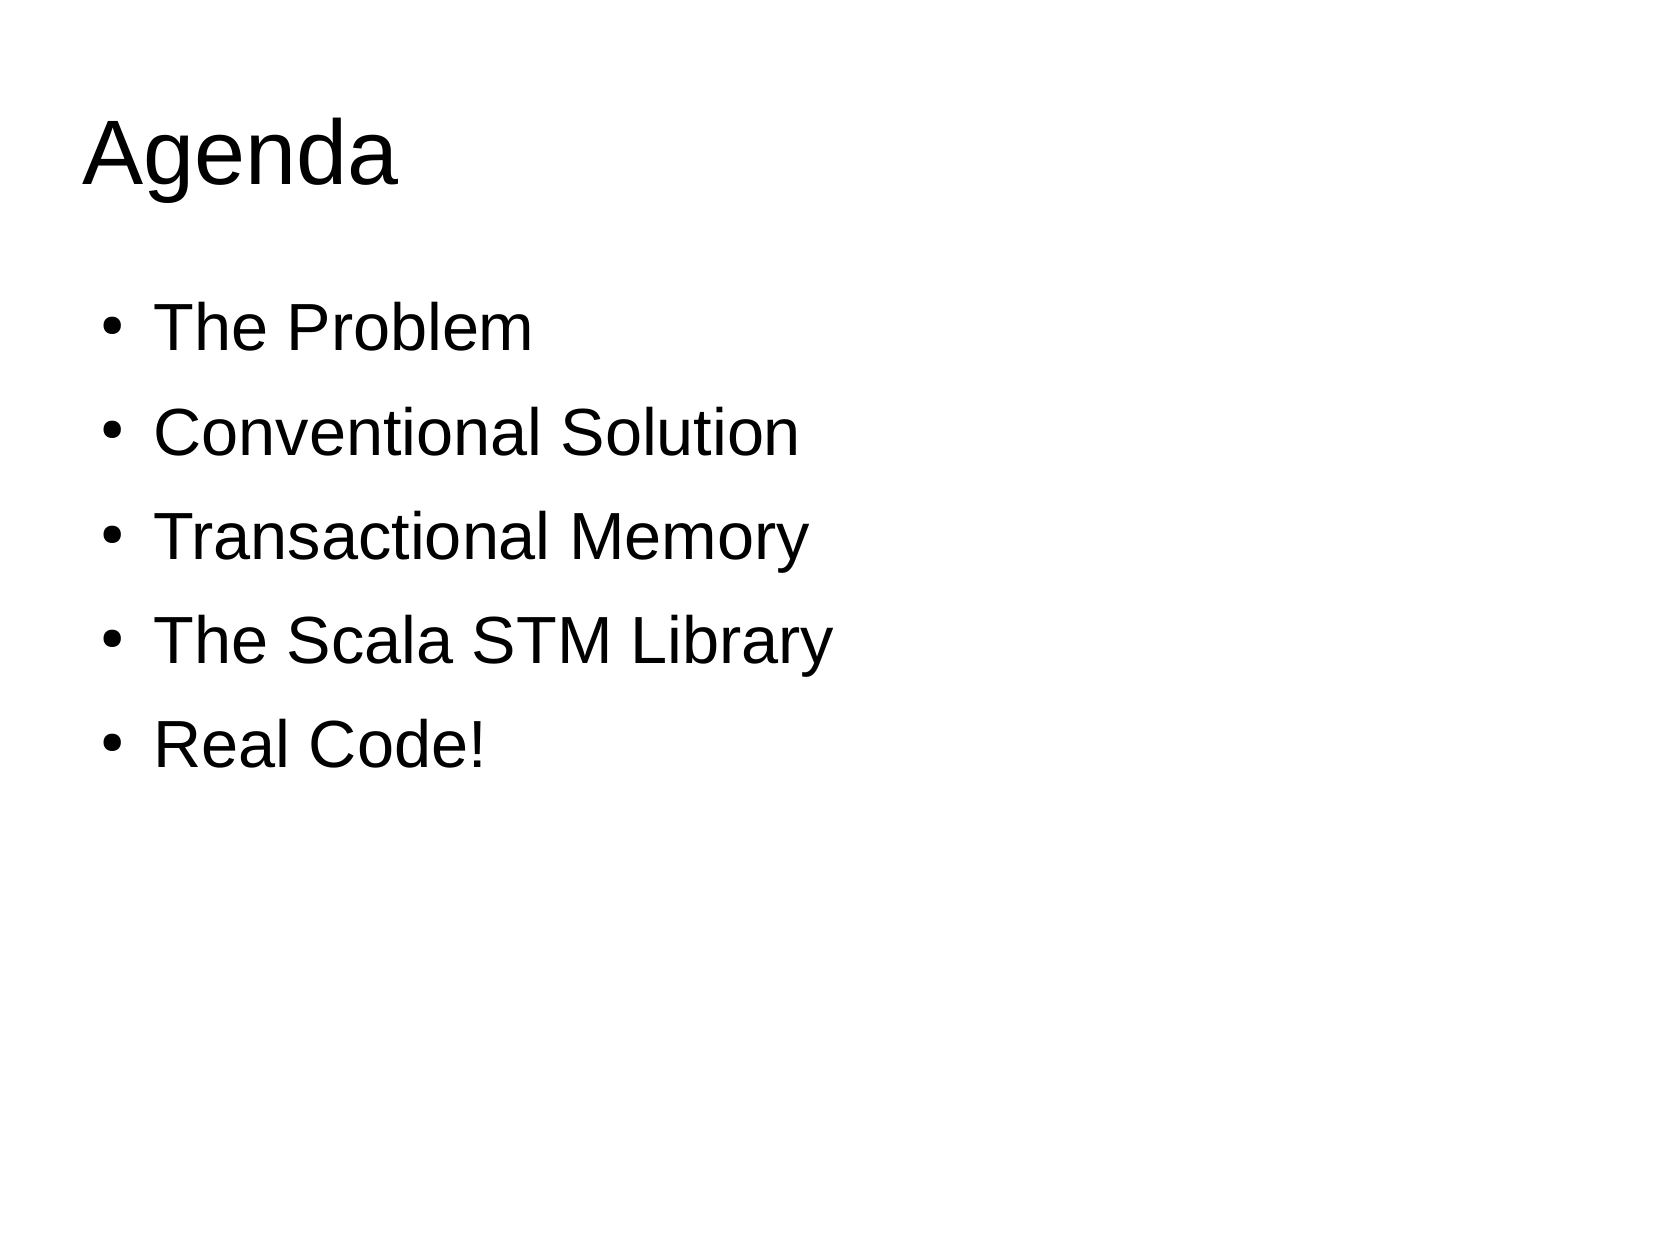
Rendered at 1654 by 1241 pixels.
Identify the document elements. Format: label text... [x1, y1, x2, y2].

title Agenda [82, 49, 1571, 257]
list The Problem Conventional Solution Transactional Memory The Scala STM Library Real Code! [82, 290, 1571, 1010]
